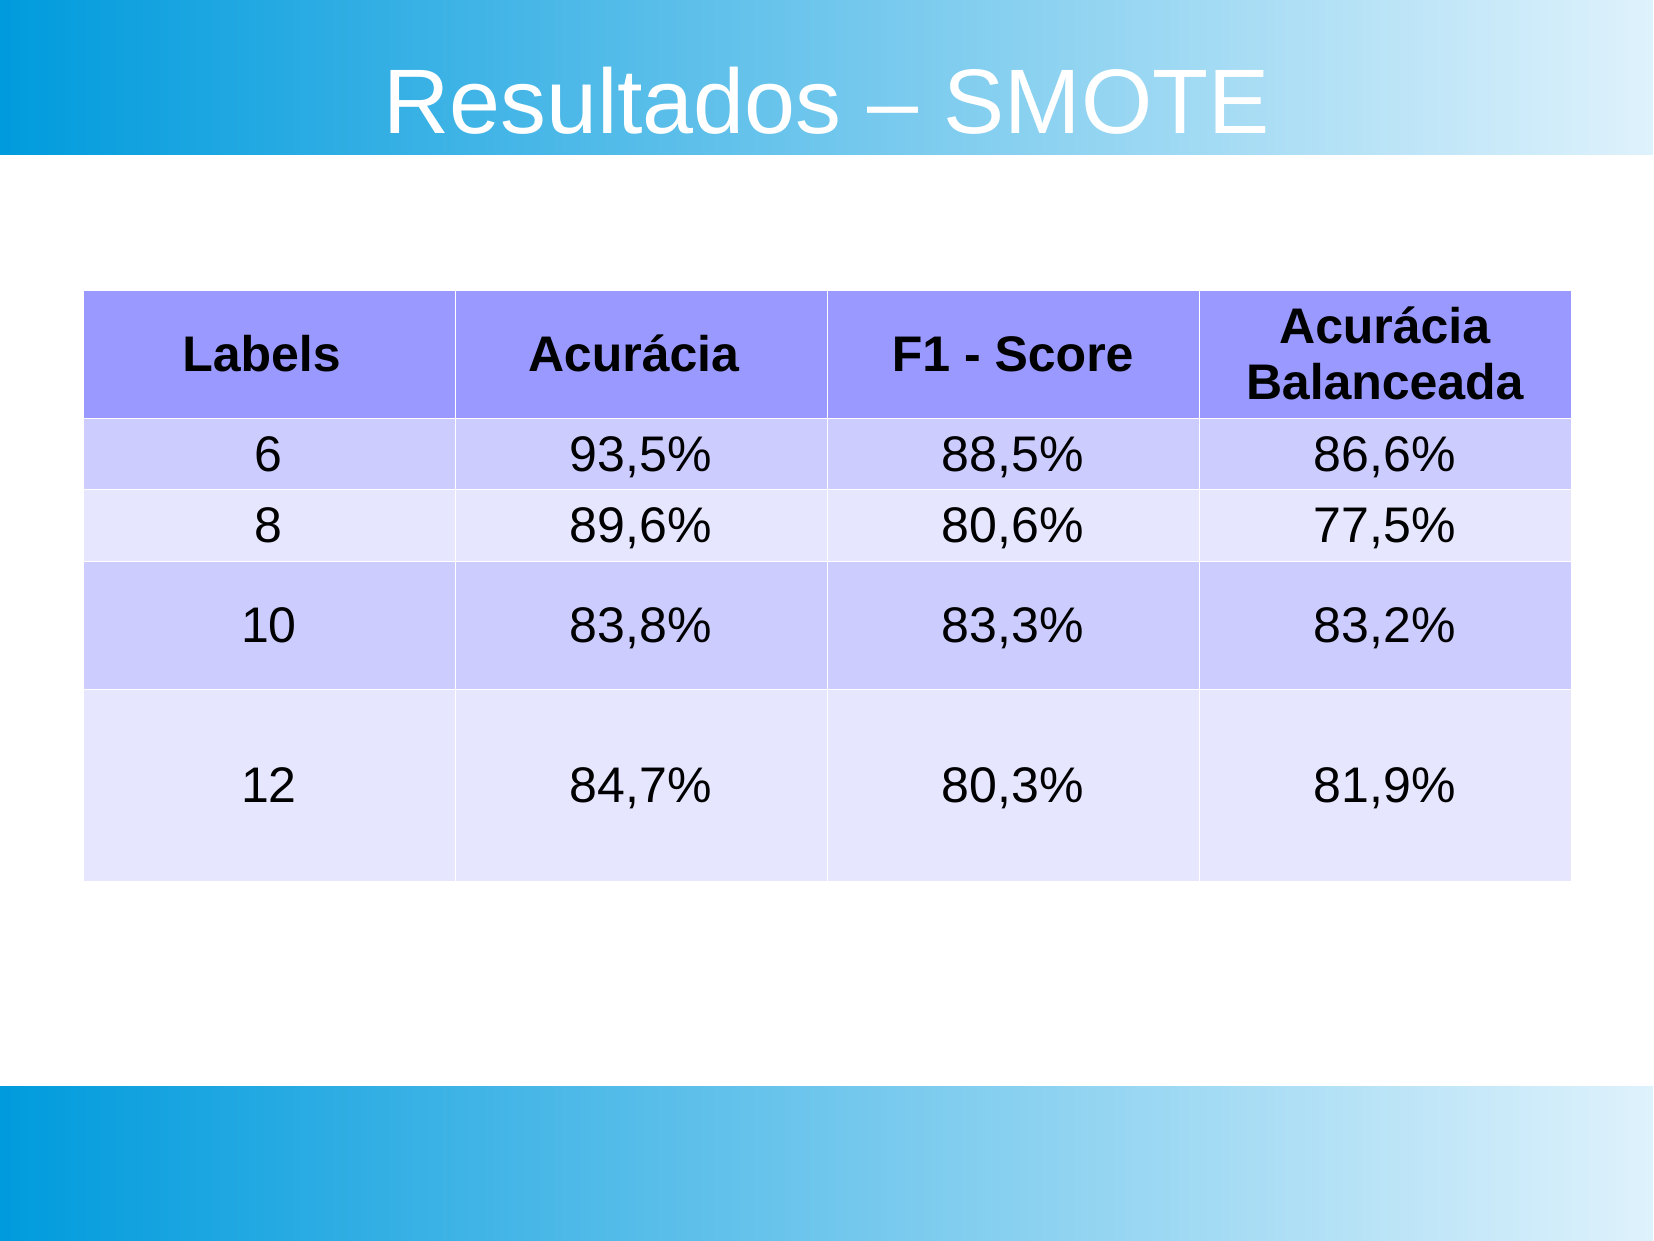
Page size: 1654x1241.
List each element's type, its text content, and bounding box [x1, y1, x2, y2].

table_cell 8 [84, 490, 455, 561]
table_cell 6 [84, 419, 455, 489]
table_cell 83,2% [1200, 562, 1571, 689]
table_header Acurácia [456, 291, 827, 418]
table_cell 12 [84, 690, 455, 881]
table_header Labels [84, 291, 455, 418]
table_cell 83,3% [828, 562, 1199, 689]
table_cell 77,5% [1200, 490, 1571, 561]
table_header F1 - Score [828, 291, 1199, 418]
table_cell 80,3% [828, 690, 1199, 881]
table_cell 80,6% [828, 490, 1199, 561]
title Resultados – SMOTE [82, 49, 1571, 155]
table_cell 10 [84, 562, 455, 689]
table_cell 86,6% [1200, 419, 1571, 489]
table_cell 84,7% [456, 690, 827, 881]
table_cell 93,5% [456, 419, 827, 489]
table_cell 81,9% [1200, 690, 1571, 881]
table_cell 89,6% [456, 490, 827, 561]
table_header Acurácia Balanceada [1200, 291, 1571, 418]
table_cell 83,8% [456, 562, 827, 689]
table_cell 88,5% [828, 419, 1199, 489]
